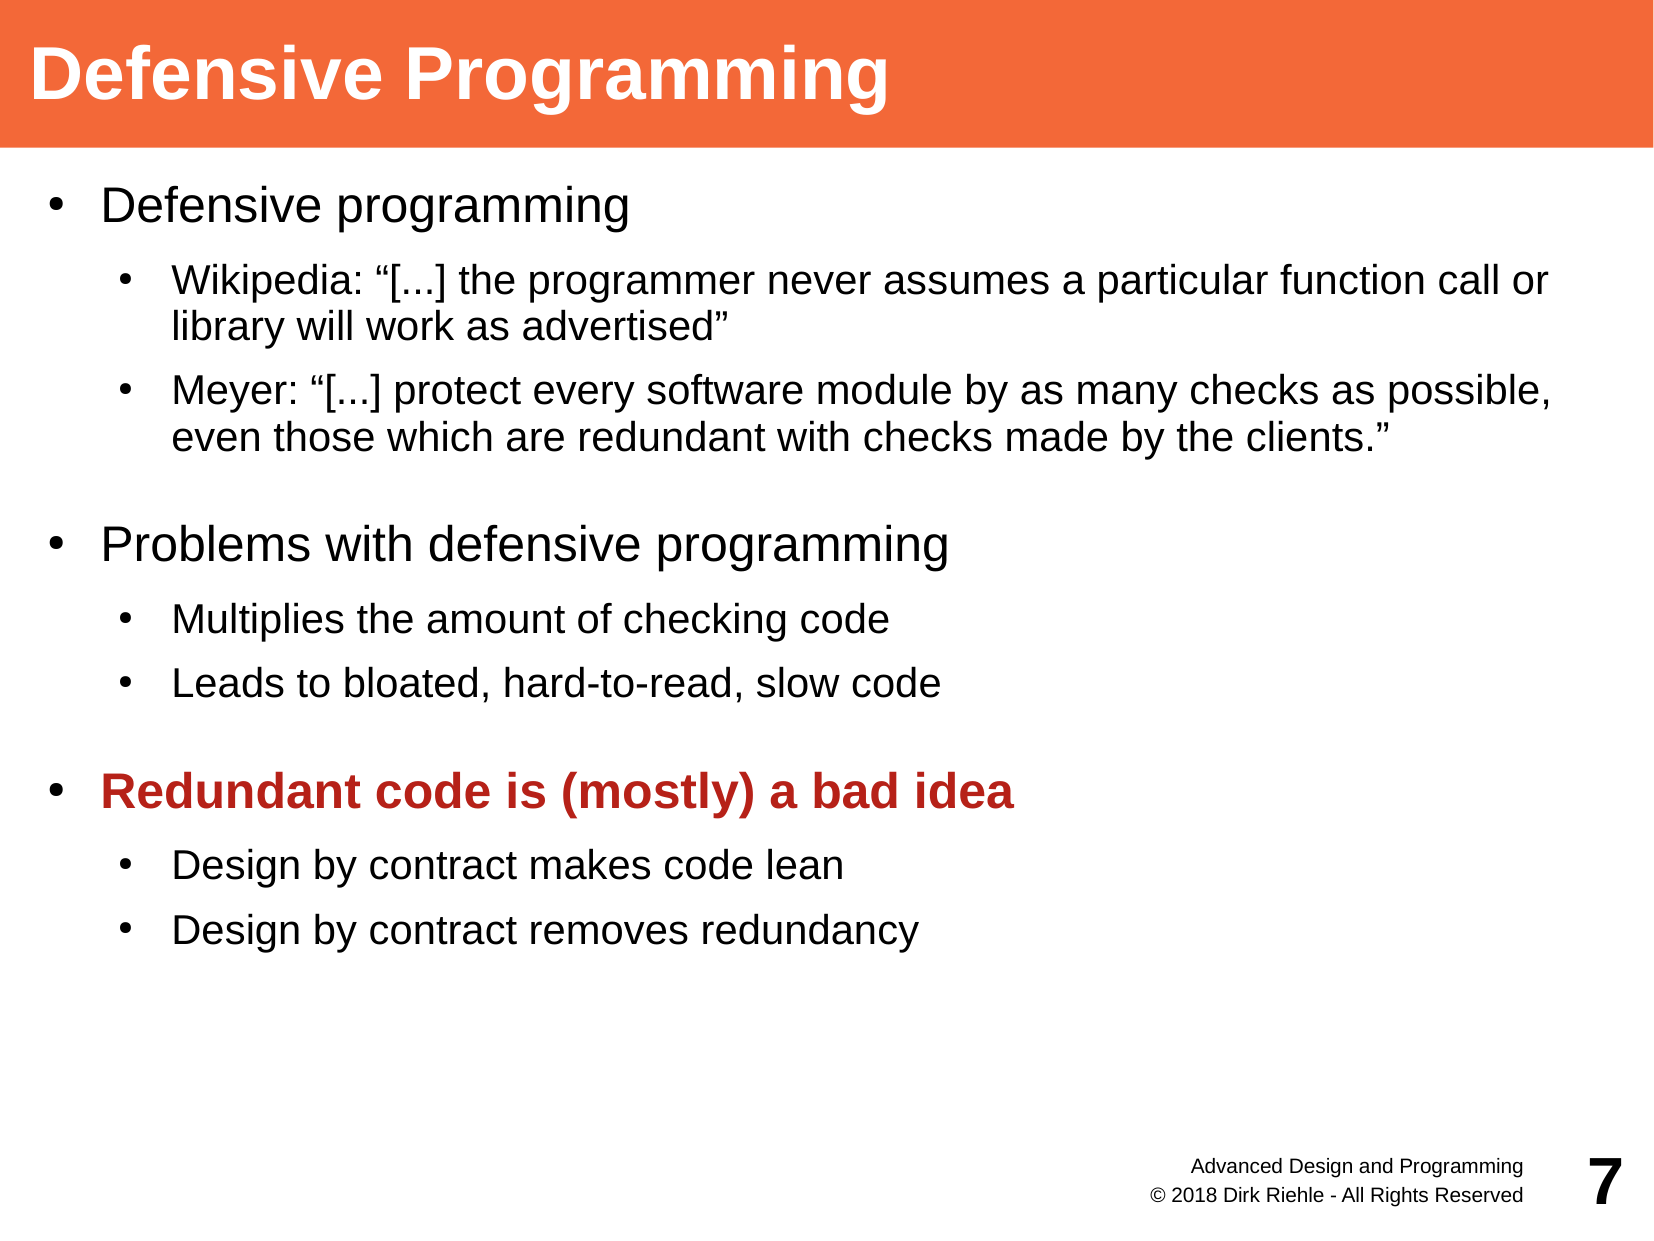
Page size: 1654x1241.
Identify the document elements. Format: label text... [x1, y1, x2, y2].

title Defensive Programming [0, 0, 1654, 148]
list Defensive programming Wikipedia: “[...] the programmer never assumes a particular function call or library will work as advertised” Meyer: “[...] protect every software module by as many checks as possible, even those which are redundant with checks made by the clients.” Problems with defensive programming Multiplies the amount of checking code Leads to bloated, hard-to-read, slow code Redundant code is (mostly) a bad idea Design by contract makes code lean Design by contract removes redundancy [29, 177, 1625, 1063]
